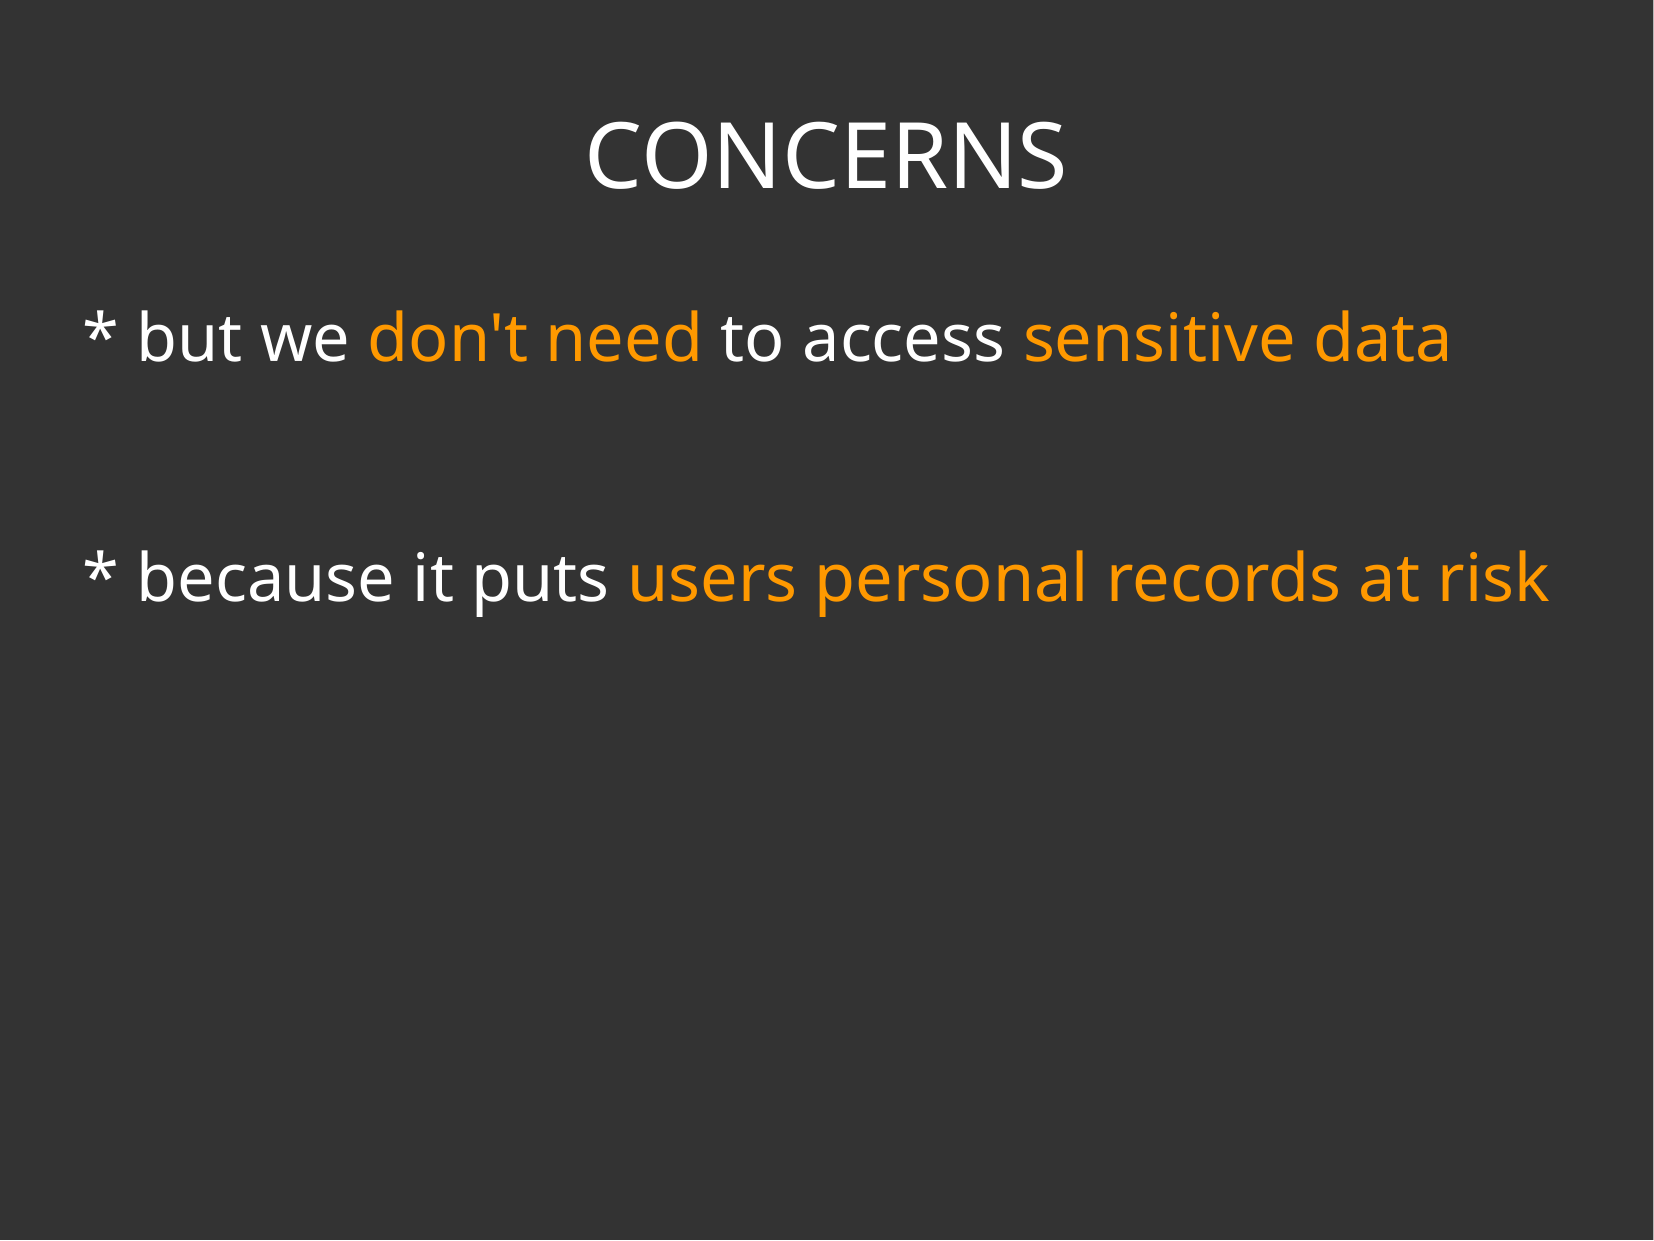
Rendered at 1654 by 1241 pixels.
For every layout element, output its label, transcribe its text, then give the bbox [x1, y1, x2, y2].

title CONCERNS [82, 49, 1571, 257]
list * but we don't need to access sensitive data * because it puts users personal records at risk [82, 290, 1571, 1010]
